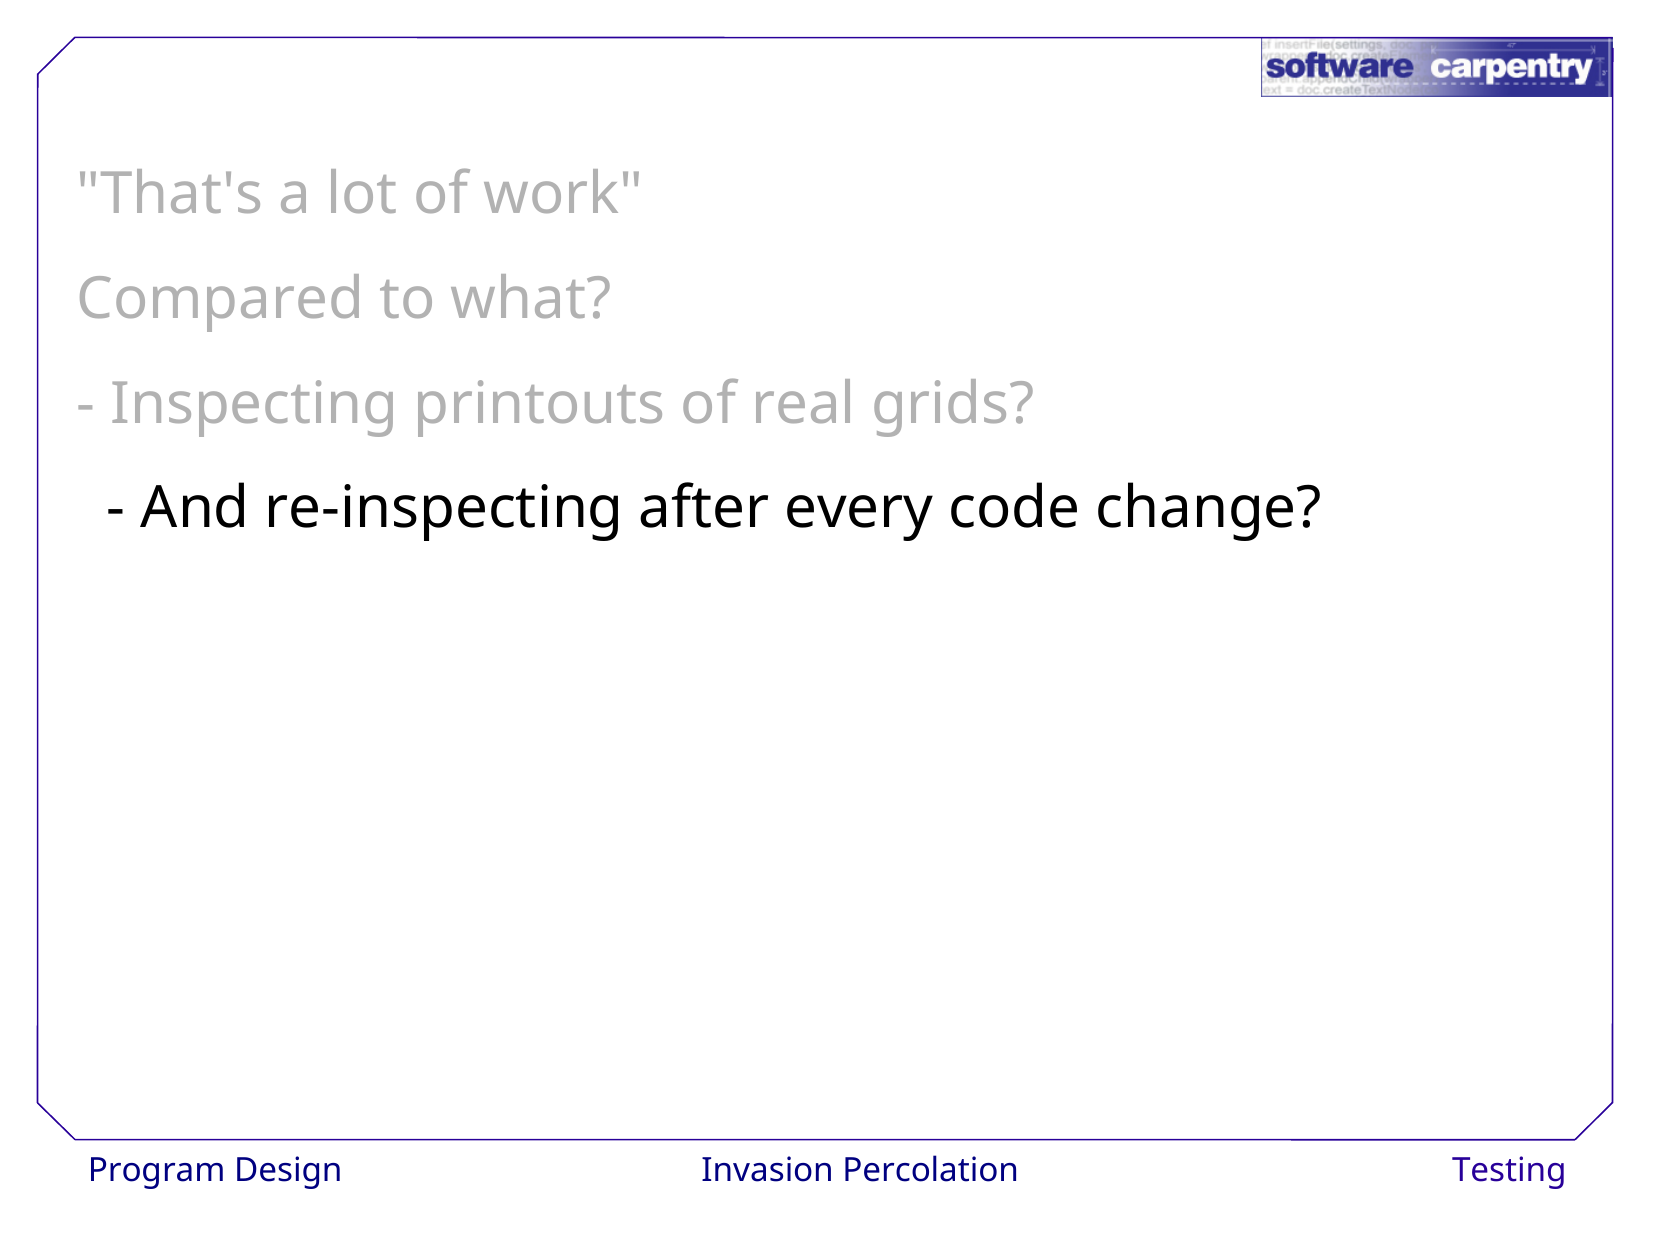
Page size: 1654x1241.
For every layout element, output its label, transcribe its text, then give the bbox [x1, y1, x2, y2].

text_box "That's a lot of work" Compared to what? - Inspecting printouts of real grids? - And re-inspecting after every code change? [61, 112, 1488, 548]
picture [1261, 39, 1613, 97]
